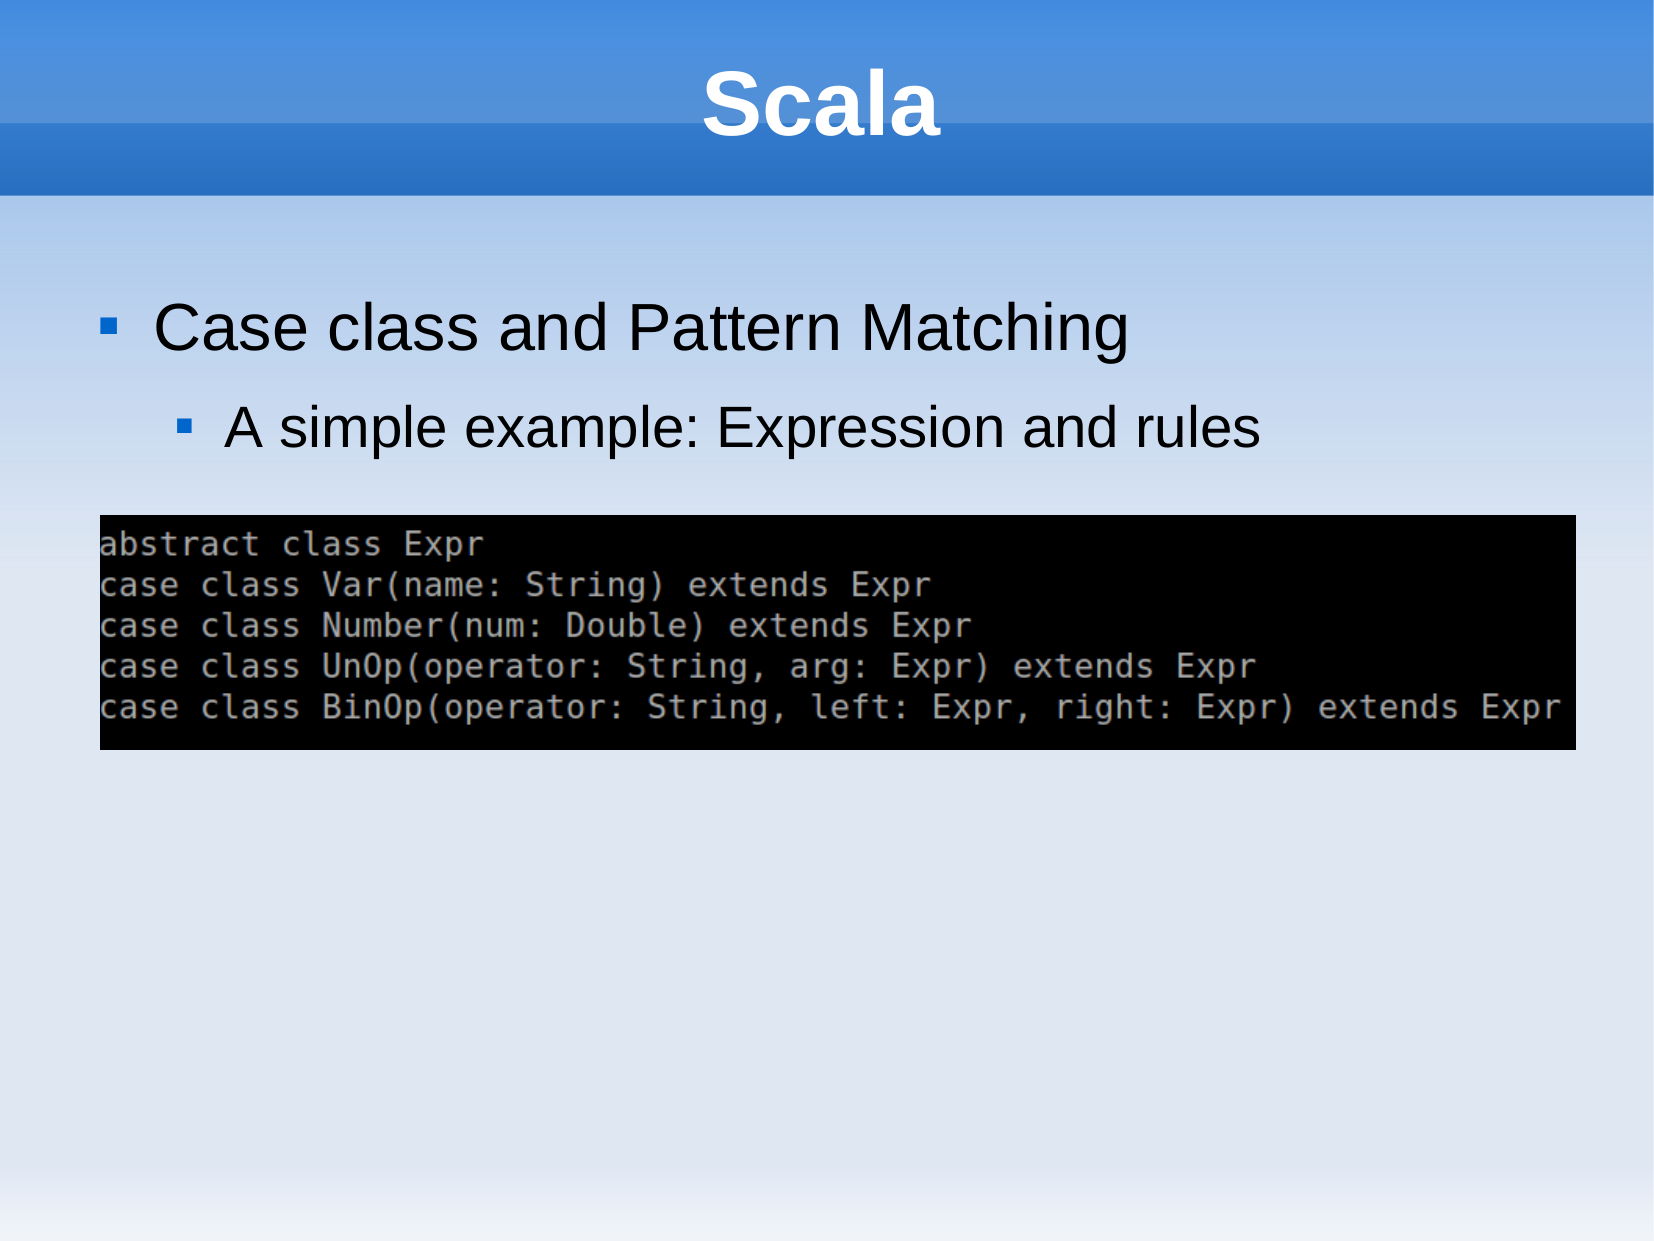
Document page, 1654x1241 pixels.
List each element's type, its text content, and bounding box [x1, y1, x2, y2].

picture [0, 0, 1654, 1241]
list Case class and Pattern Matching A simple example: Expression and rules [82, 290, 1571, 1109]
title Scala [76, 0, 1565, 208]
